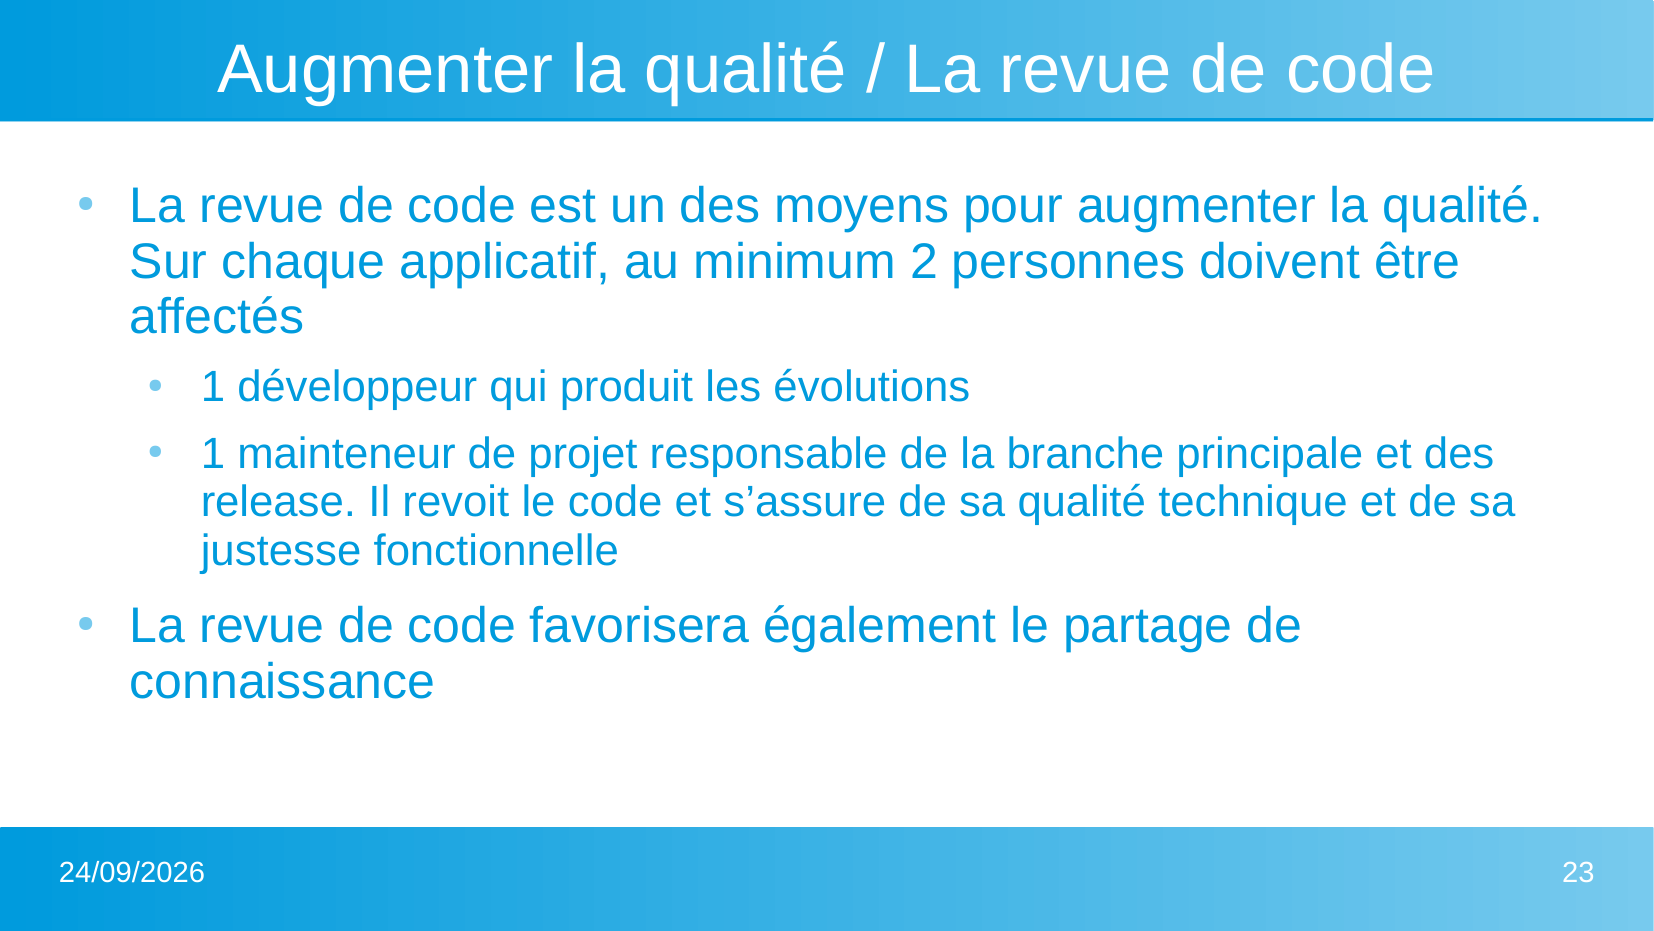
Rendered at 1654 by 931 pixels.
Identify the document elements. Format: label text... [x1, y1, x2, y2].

title Augmenter la qualité / La revue de code [59, 29, 1595, 108]
list La revue de code est un des moyens pour augmenter la qualité. Sur chaque applicatif, au minimum 2 personnes doivent être affectés 1 développeur qui produit les évolutions 1 mainteneur de projet responsable de la branche principale et des release. Il revoit le code et s’assure de sa qualité technique et de sa justesse fonctionnelle La revue de code favorisera également le partage de connaissance [59, 177, 1595, 768]
